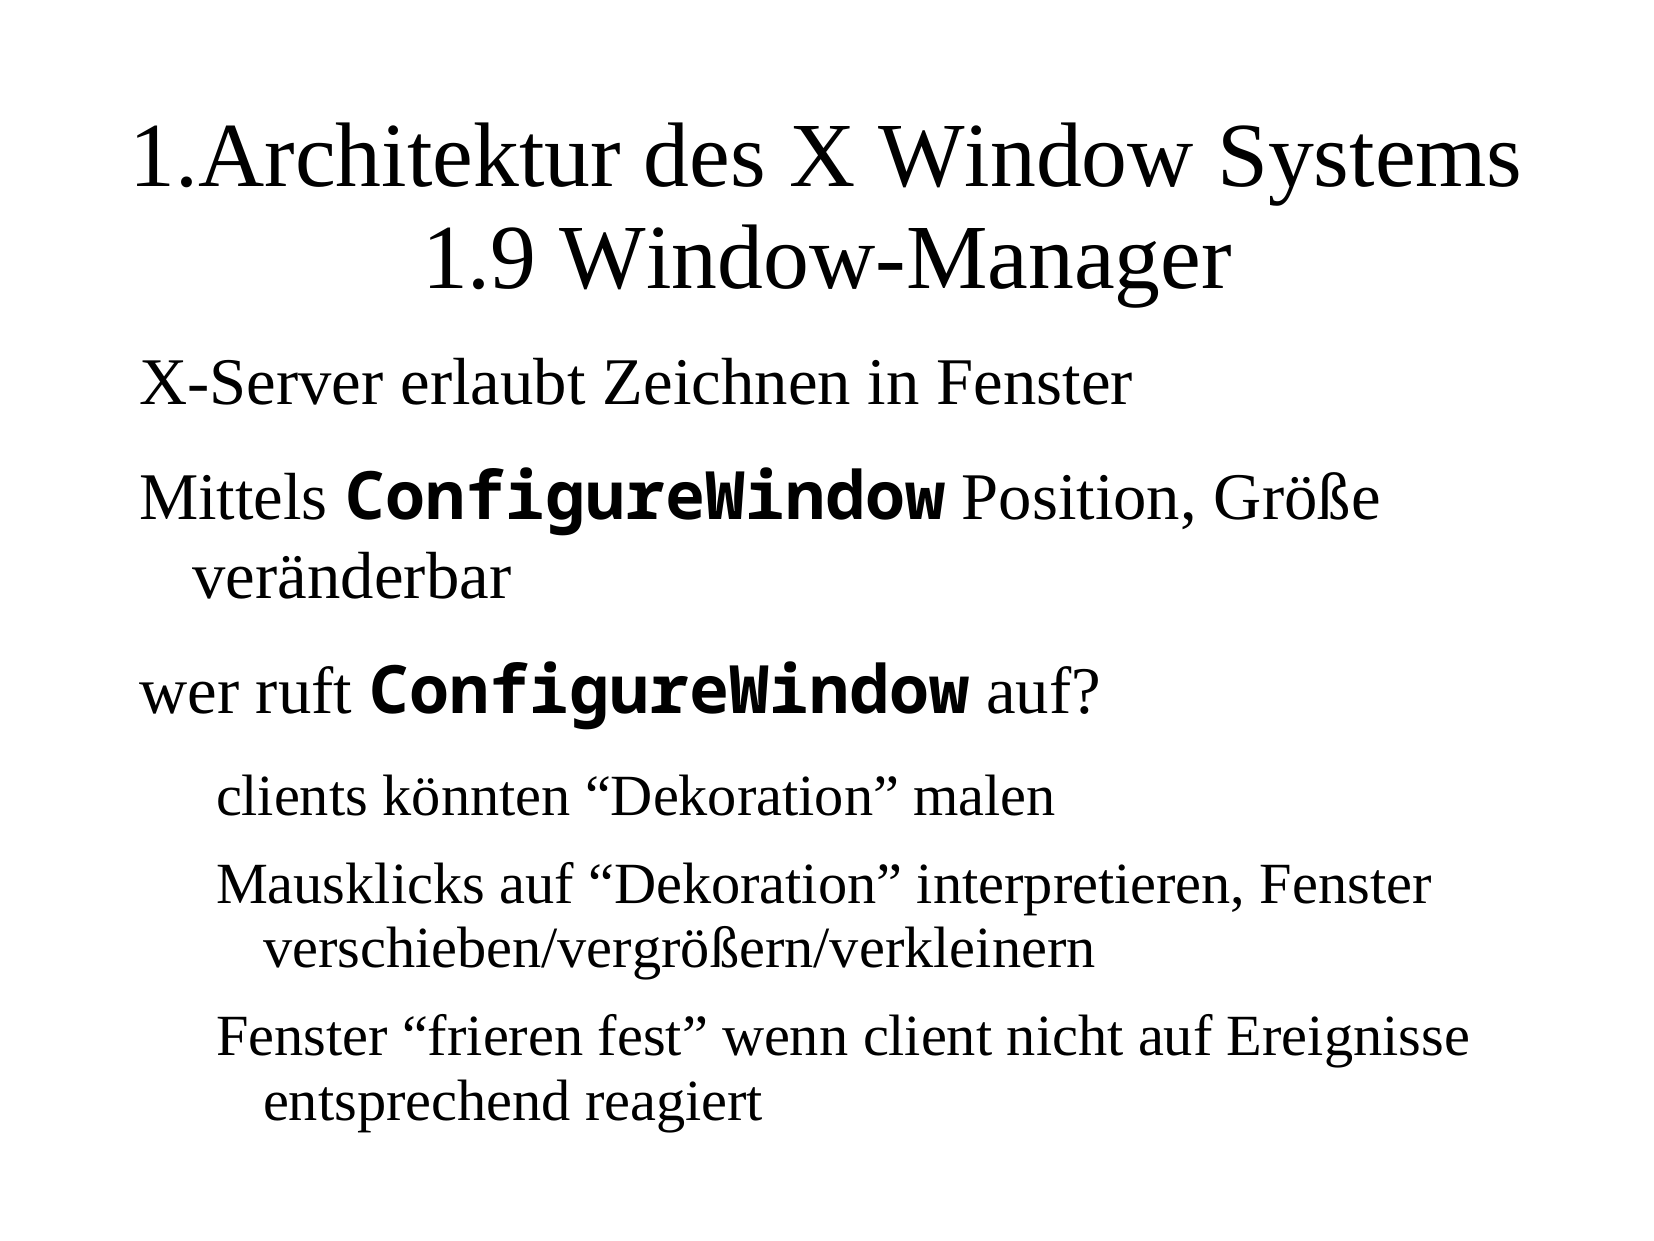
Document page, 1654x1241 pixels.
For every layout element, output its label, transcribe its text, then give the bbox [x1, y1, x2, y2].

list X-Server erlaubt Zeichnen in Fenster Mittels ConfigureWindow Position, Größe veränderbar wer ruft ConfigureWindow auf? clients könnten “Dekoration” malen Mausklicks auf “Dekoration” interpretieren, Fenster verschieben/vergrößern/verkleinern Fenster “frieren fest” wenn client nicht auf Ereignisse entsprechend reagiert [121, 344, 1534, 1127]
title 1.Architektur des X Window Systems 1.9 Window-Manager [121, 102, 1534, 311]
